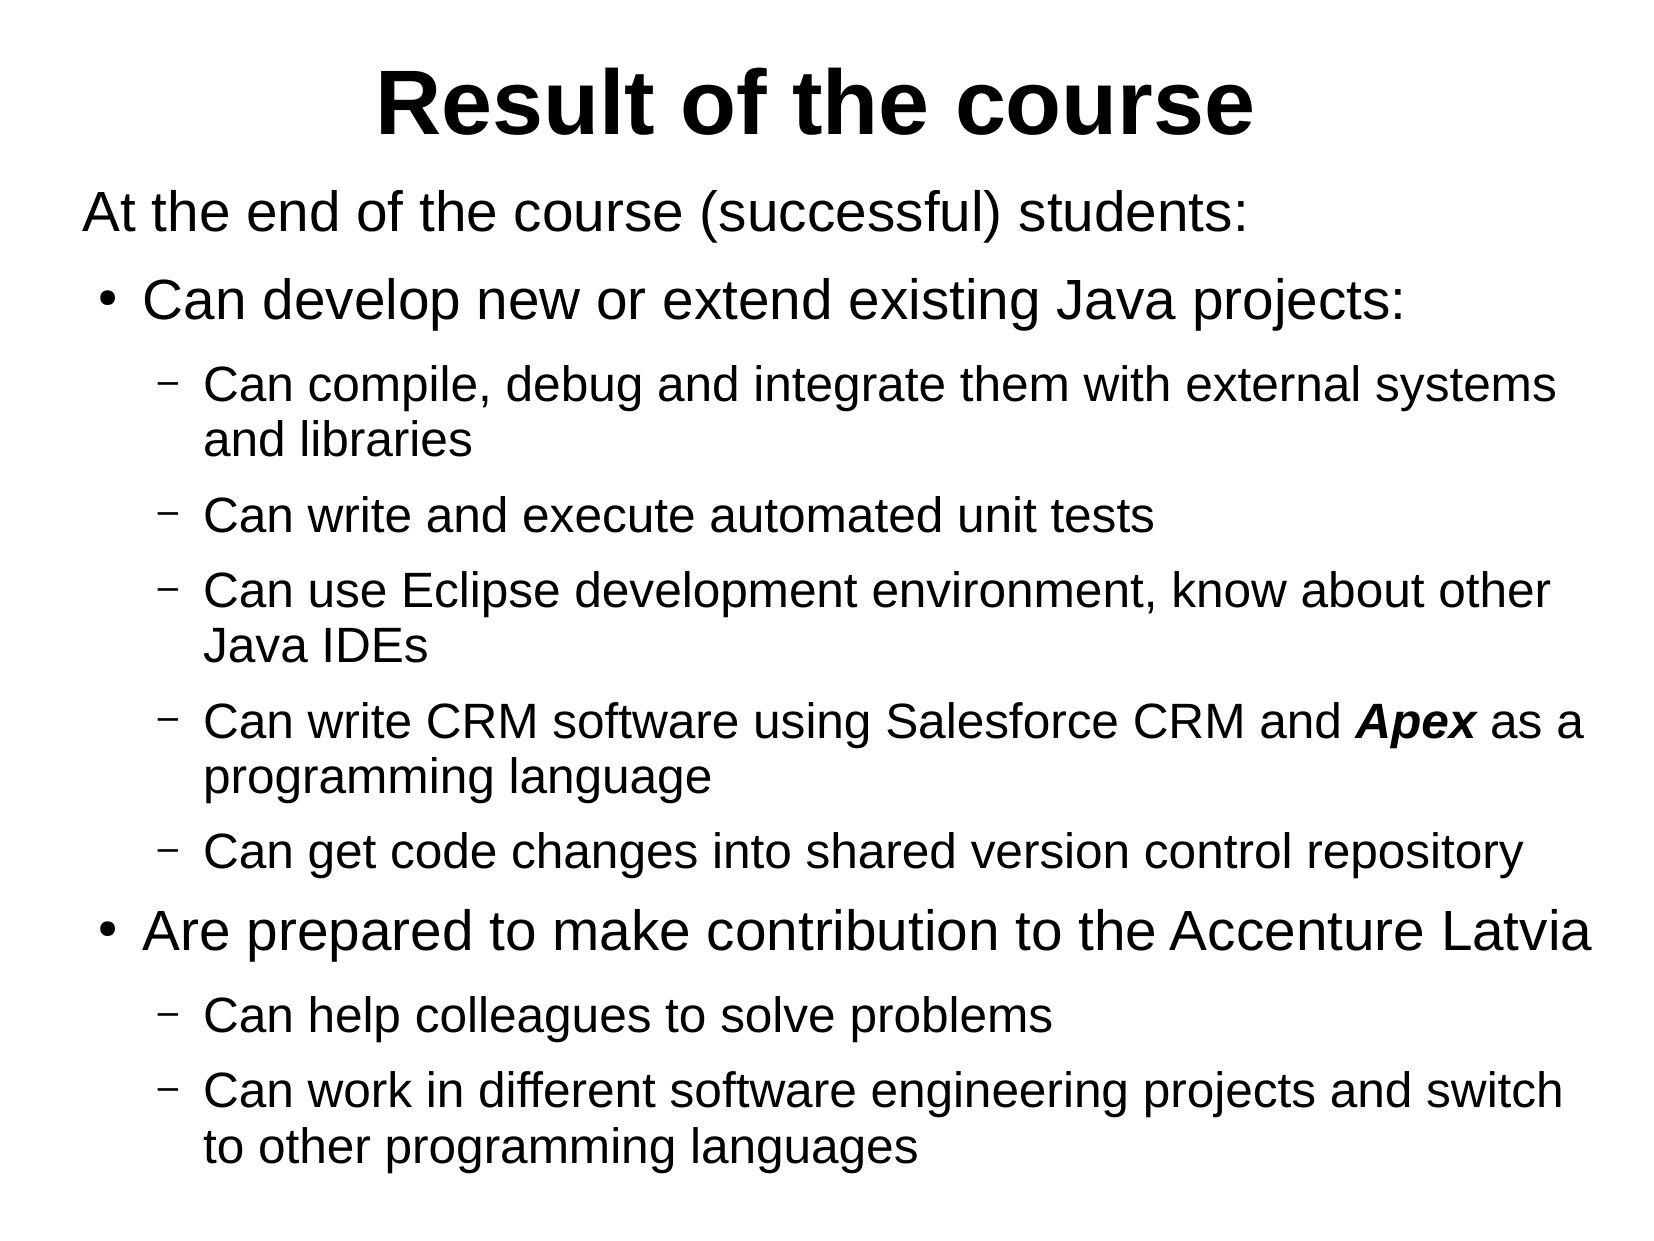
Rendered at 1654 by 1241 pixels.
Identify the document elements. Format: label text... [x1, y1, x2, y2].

list At the end of the course (successful) students: Can develop new or extend existing Java projects: Can compile, debug and integrate them with external systems and libraries Can write and execute automated unit tests Can use Eclipse development environment, know about other Java IDEs Can write CRM software using Salesforce CRM and Apex as a programming language Can get code changes into shared version control repository Are prepared to make contribution to the Accenture Latvia Can help colleagues to solve problems Can work in different software engineering projects and switch to other programming languages [82, 180, 1606, 1186]
title Result of the course [71, 30, 1561, 176]
